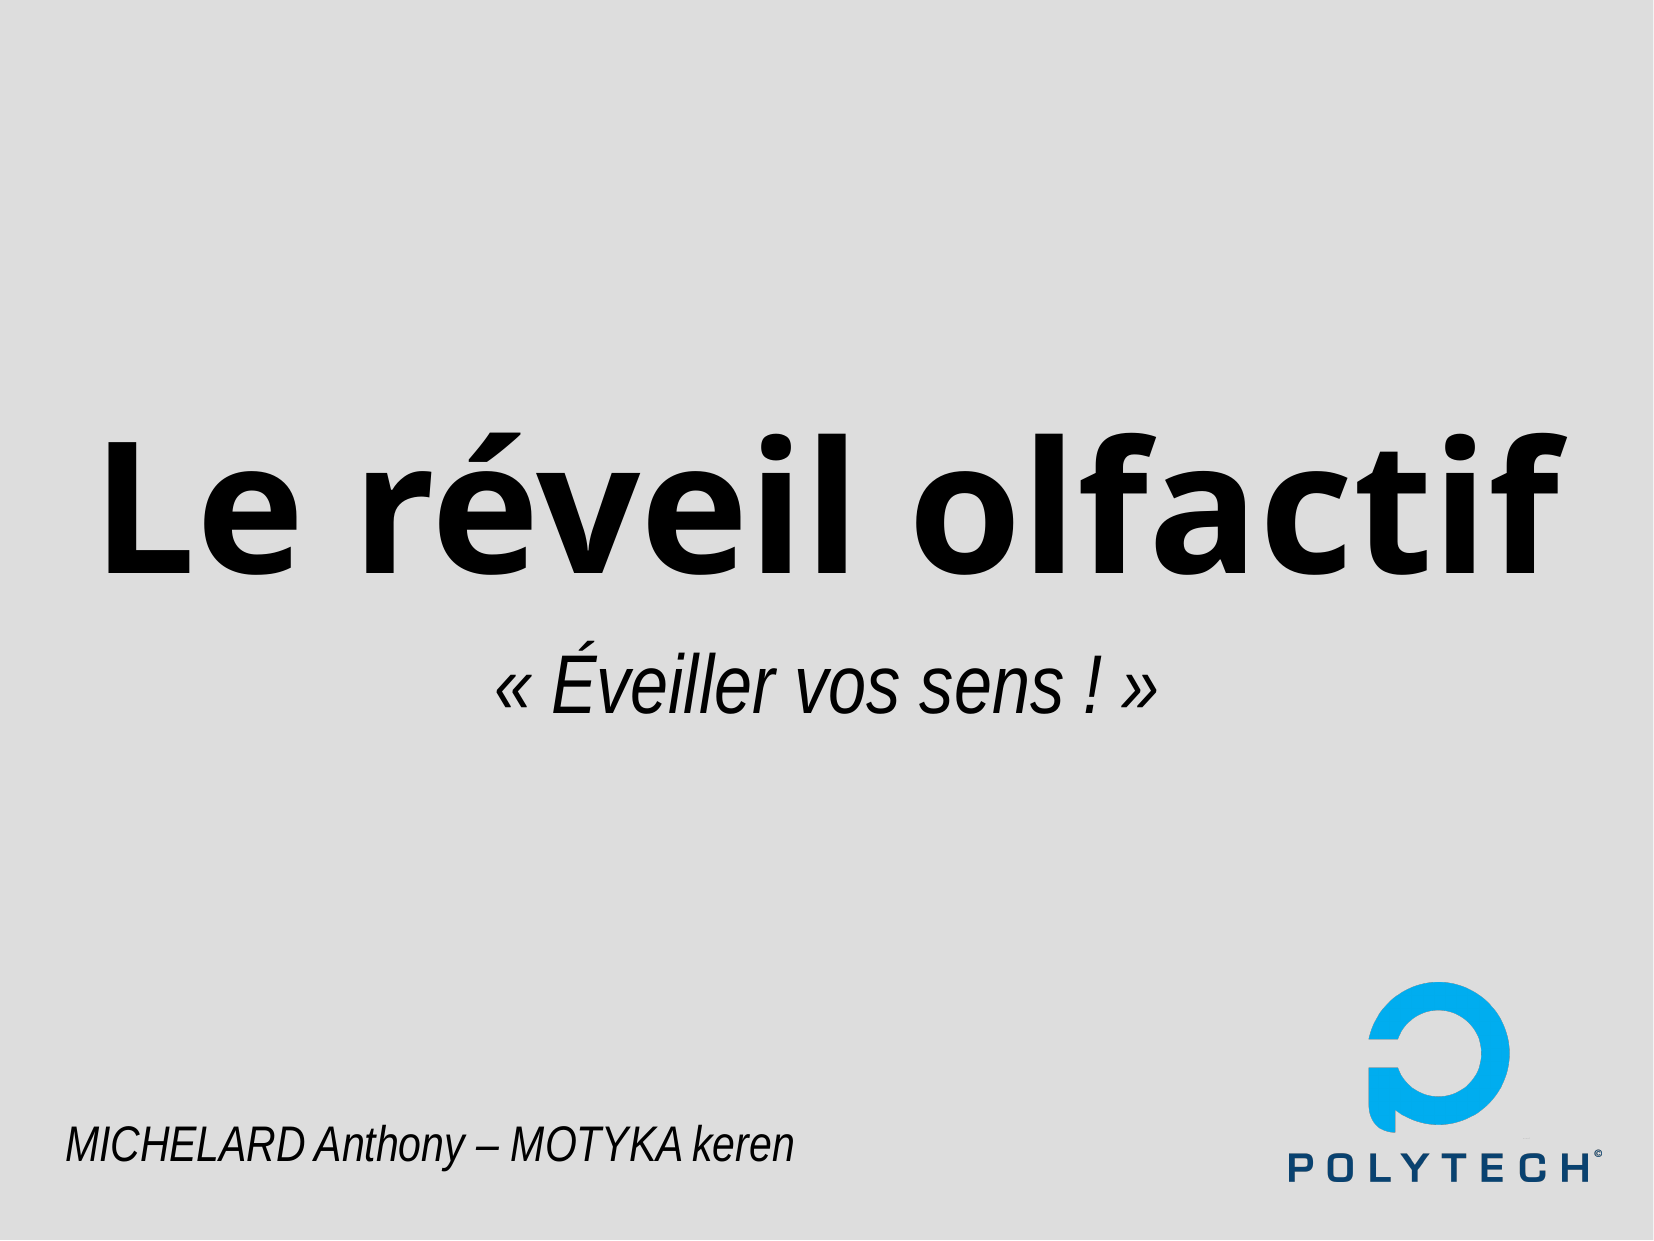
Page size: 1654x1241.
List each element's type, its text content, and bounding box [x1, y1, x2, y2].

picture [1289, 982, 1602, 1182]
subtitle « Éveiller vos sens ! » MICHELARD Anthony – MOTYKA keren [35, 578, 1619, 1229]
title Le réveil olfactif [0, 366, 1654, 638]
